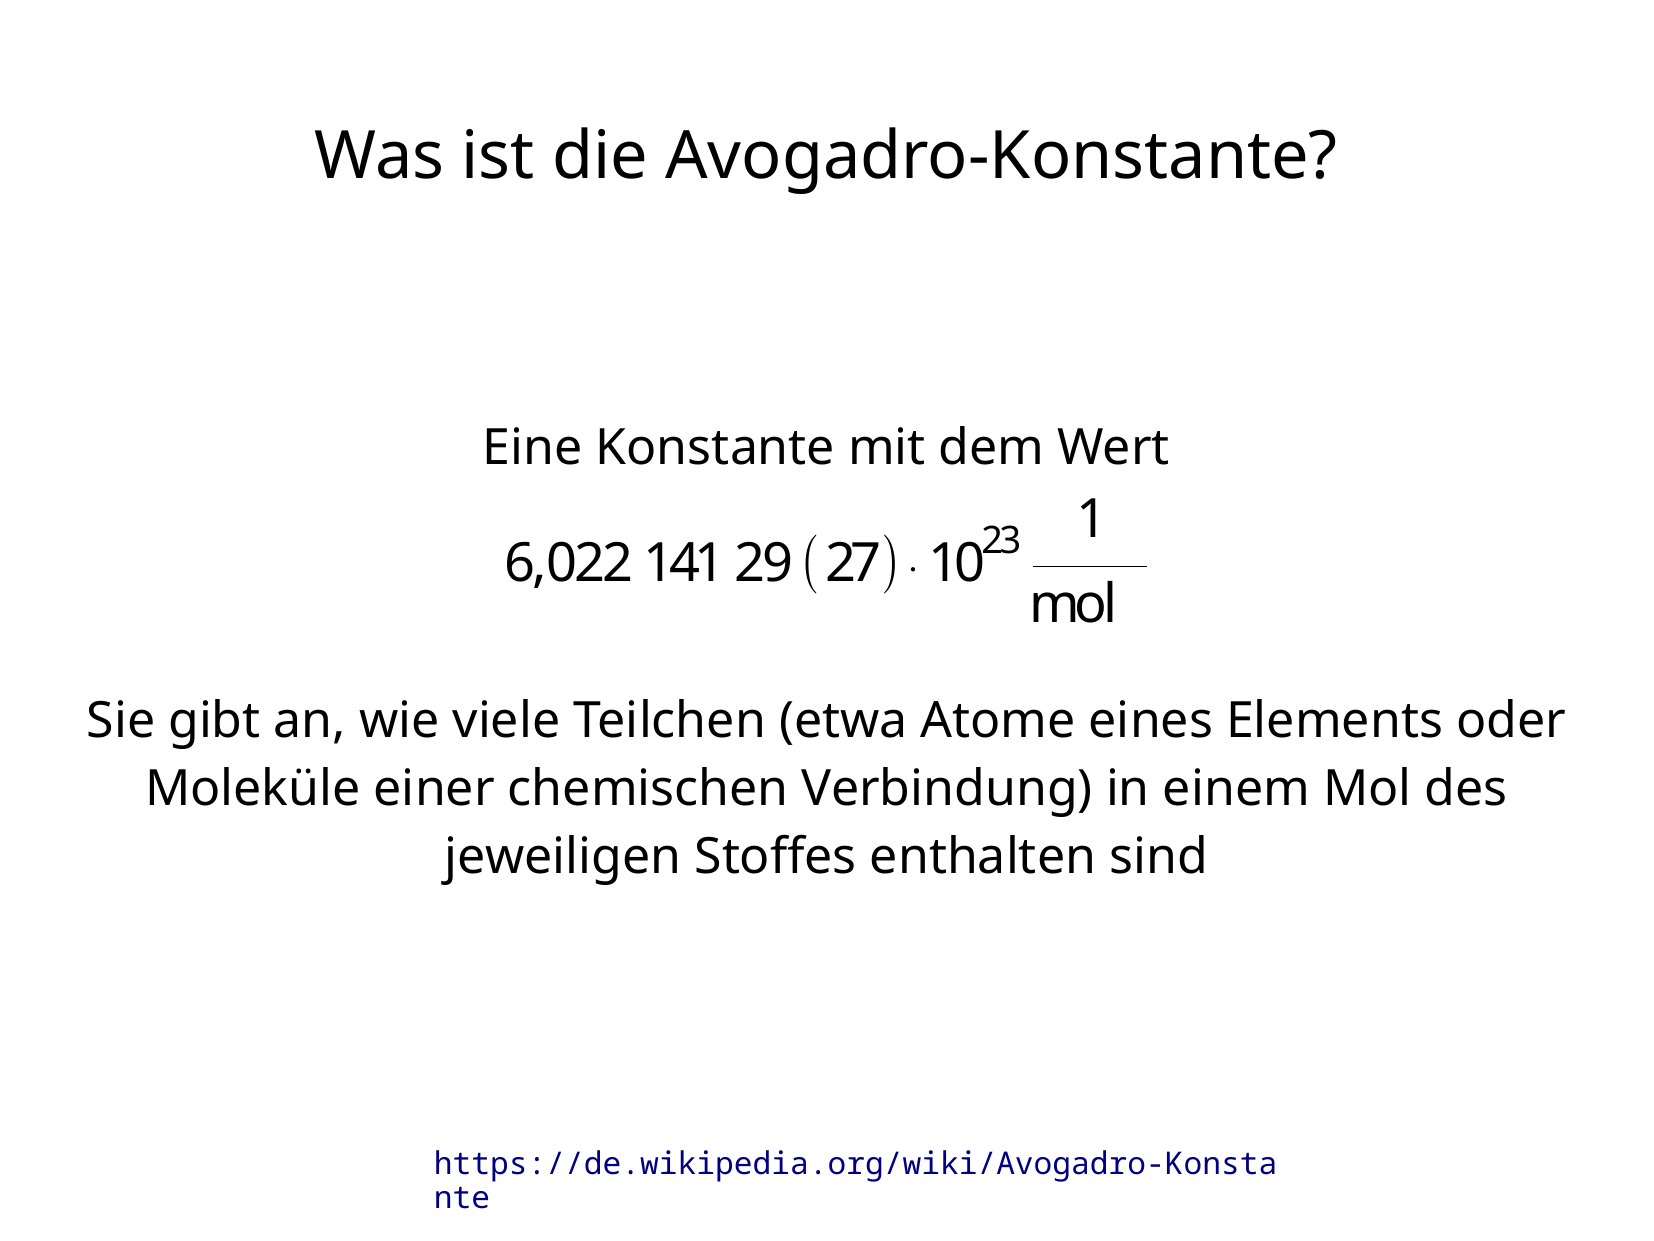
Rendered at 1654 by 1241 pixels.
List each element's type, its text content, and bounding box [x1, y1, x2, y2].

chart [498, 486, 1155, 636]
subtitle Eine Konstante mit dem Wert Sie gibt an, wie viele Teilchen (etwa Atome eines Elements oder Moleküle einer chemischen Verbindung) in einem Mol des jeweiligen Stoffes enthalten sind [82, 290, 1571, 1010]
title Was ist die Avogadro-Konstante? [82, 49, 1571, 257]
text_box https://de.wikipedia.org/wiki/Avogadro-Konstante [419, 1133, 1306, 1186]
